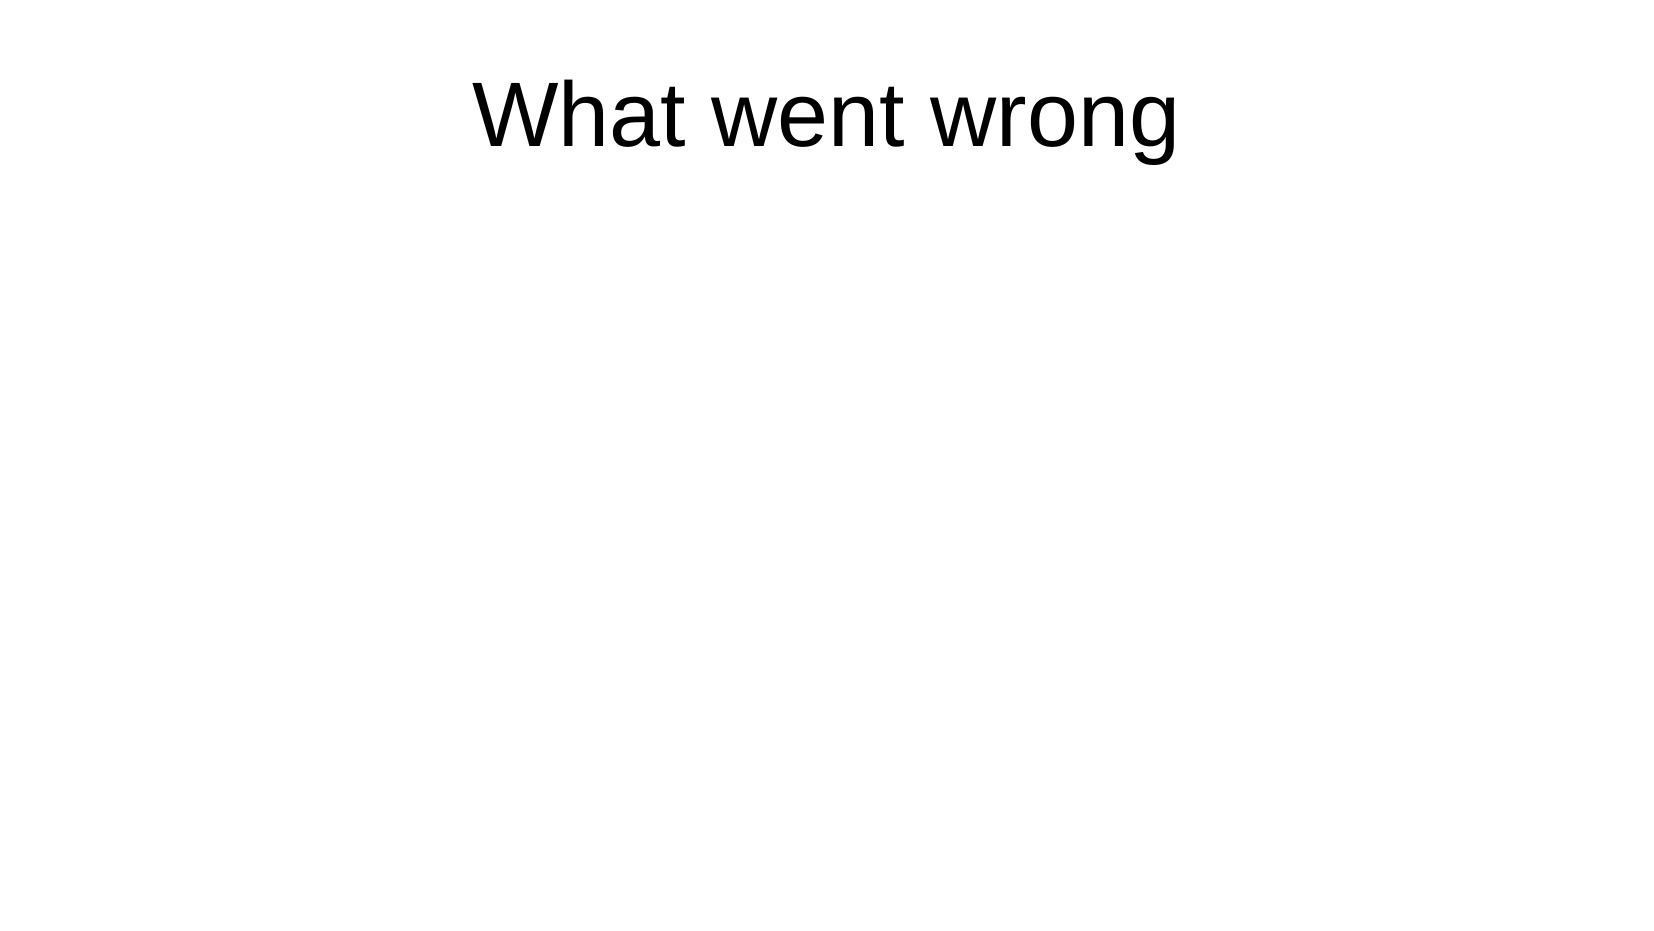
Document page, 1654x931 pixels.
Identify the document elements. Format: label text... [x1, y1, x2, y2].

title What went wrong [82, 37, 1571, 193]
